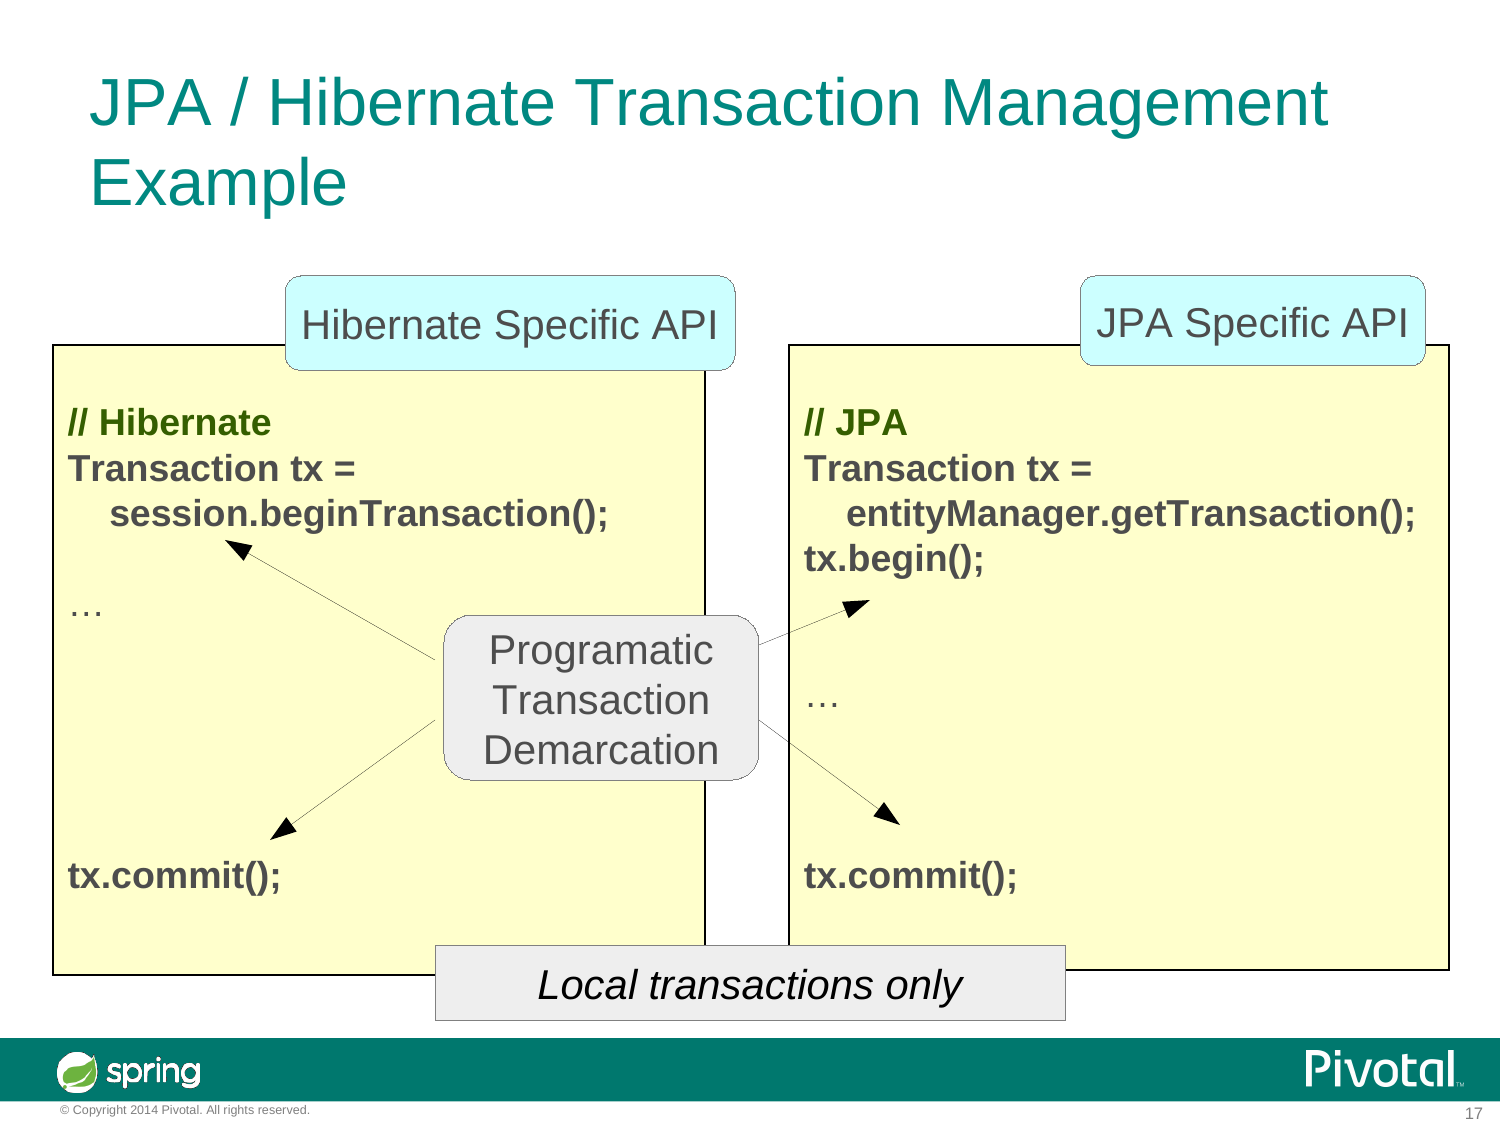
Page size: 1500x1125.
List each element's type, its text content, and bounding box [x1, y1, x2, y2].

text_box // JPA Transaction tx = entityManager.getTransaction(); tx.begin(); … tx.commit(); [789, 345, 1449, 971]
text_box Programatic Transaction Demarcation [443, 615, 759, 781]
text_box // Hibernate Transaction tx = session.beginTransaction(); … tx.commit(); [52, 345, 706, 976]
text_box JPA Specific API [1080, 275, 1426, 366]
text_box Hibernate Specific API [285, 275, 736, 371]
title JPA / Hibernate Transaction Management Example [75, 45, 1426, 233]
picture [32, 1041, 210, 1103]
picture [1306, 1050, 1464, 1087]
text_box Local transactions only [435, 945, 1066, 1021]
